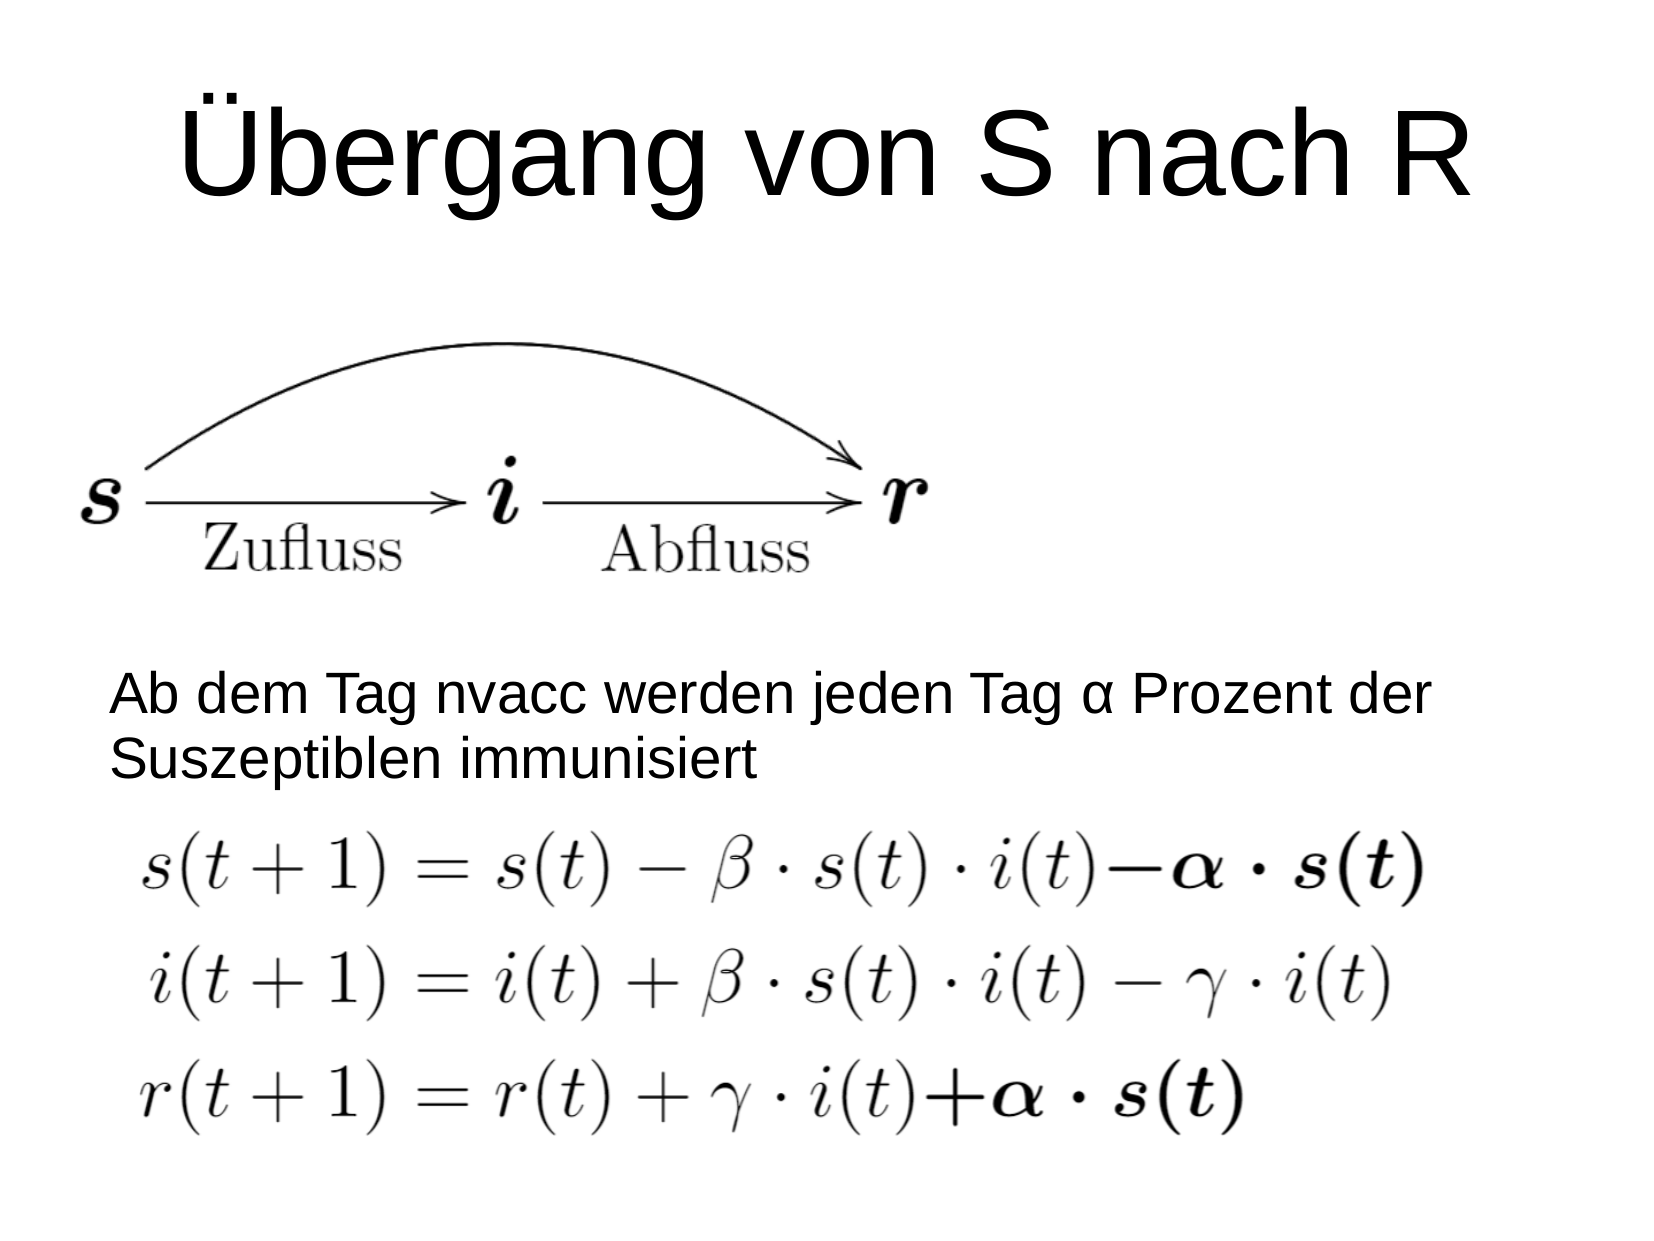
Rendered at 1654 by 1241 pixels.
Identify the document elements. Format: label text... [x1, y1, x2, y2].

picture [47, 331, 945, 591]
title Übergang von S nach R [82, 49, 1571, 257]
picture [115, 804, 1451, 1175]
text_box Ab dem Tag nvacc werden jeden Tag α Prozent der Suszeptiblen immunisiert [94, 653, 1560, 799]
